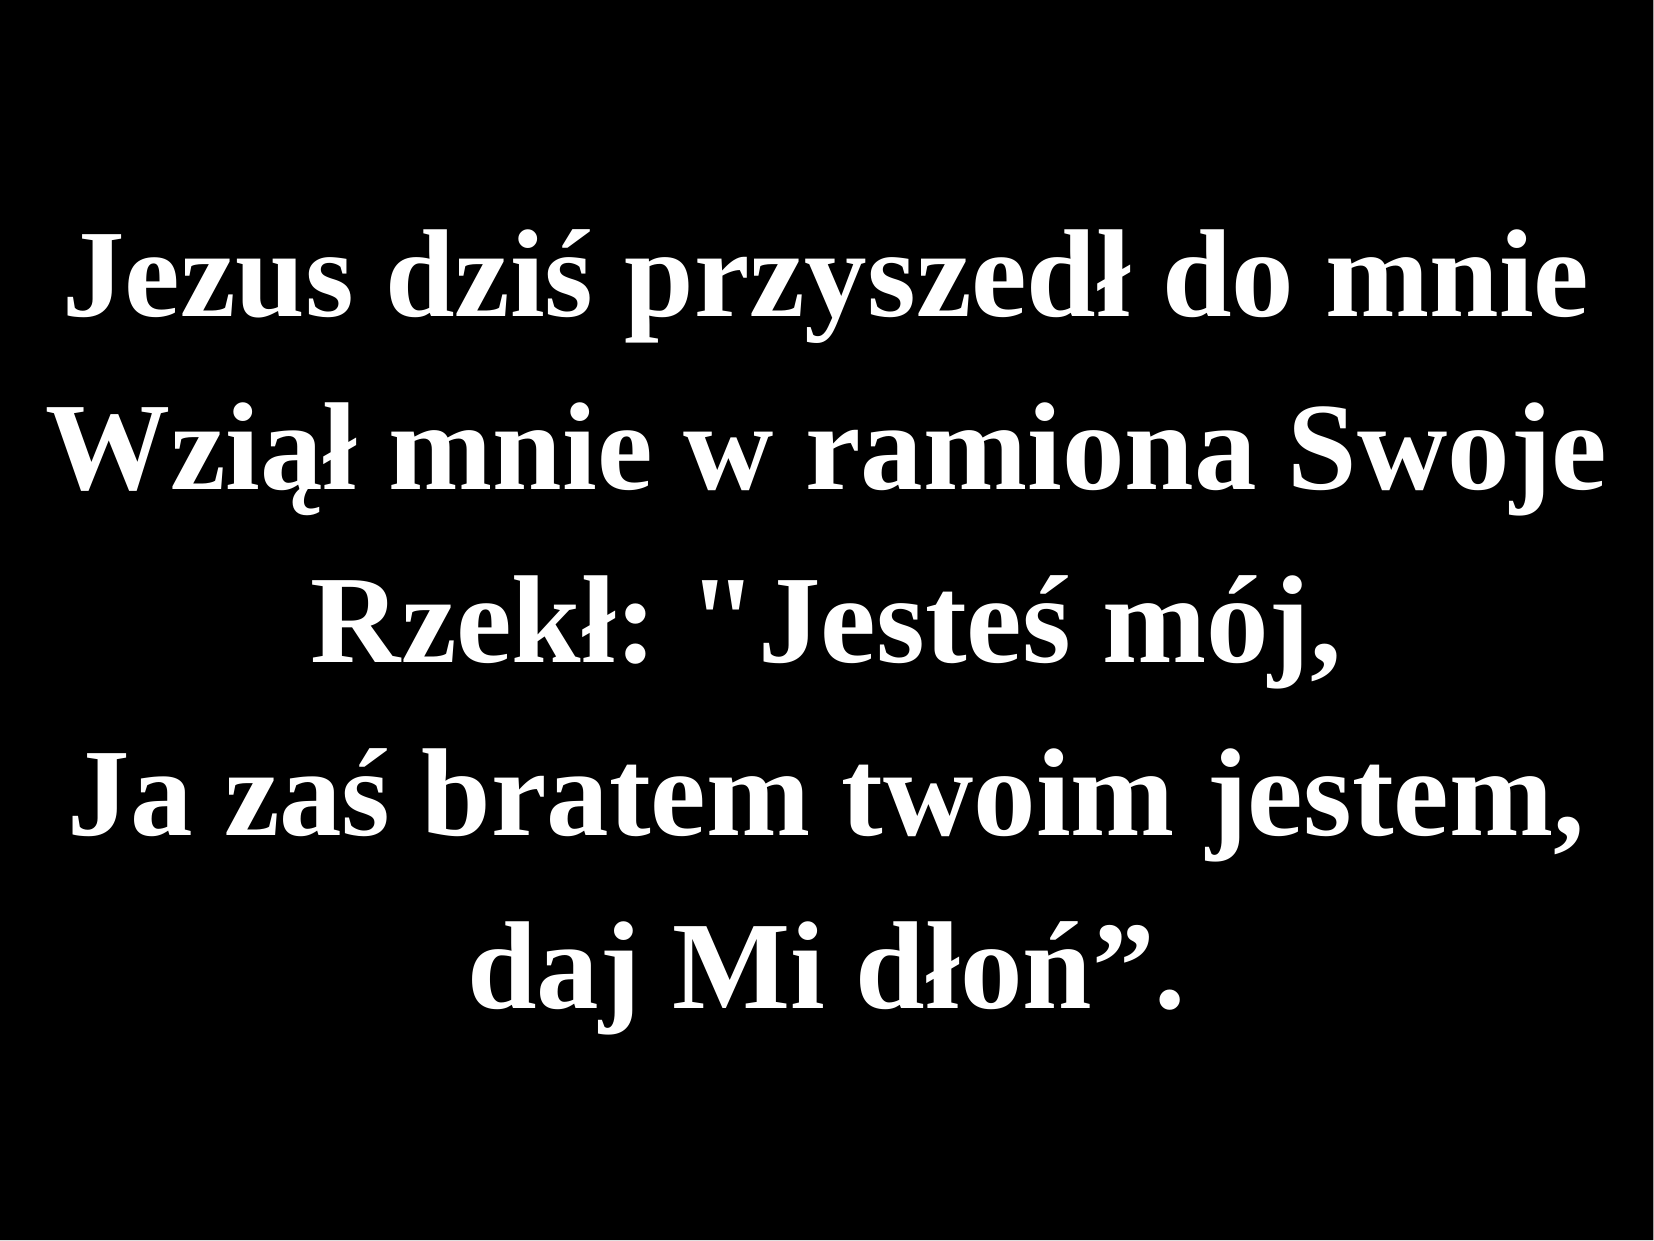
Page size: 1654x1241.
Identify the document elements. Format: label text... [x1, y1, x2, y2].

title Jezus dziś przyszedł do mnie ppp Wziął mnie w ramiona Swoje ppp Rzekł: "Jesteś mój, ppp Ja zaś bratem twoim jestem, ppp daj Mi dłoń”. [0, 0, 1654, 1241]
